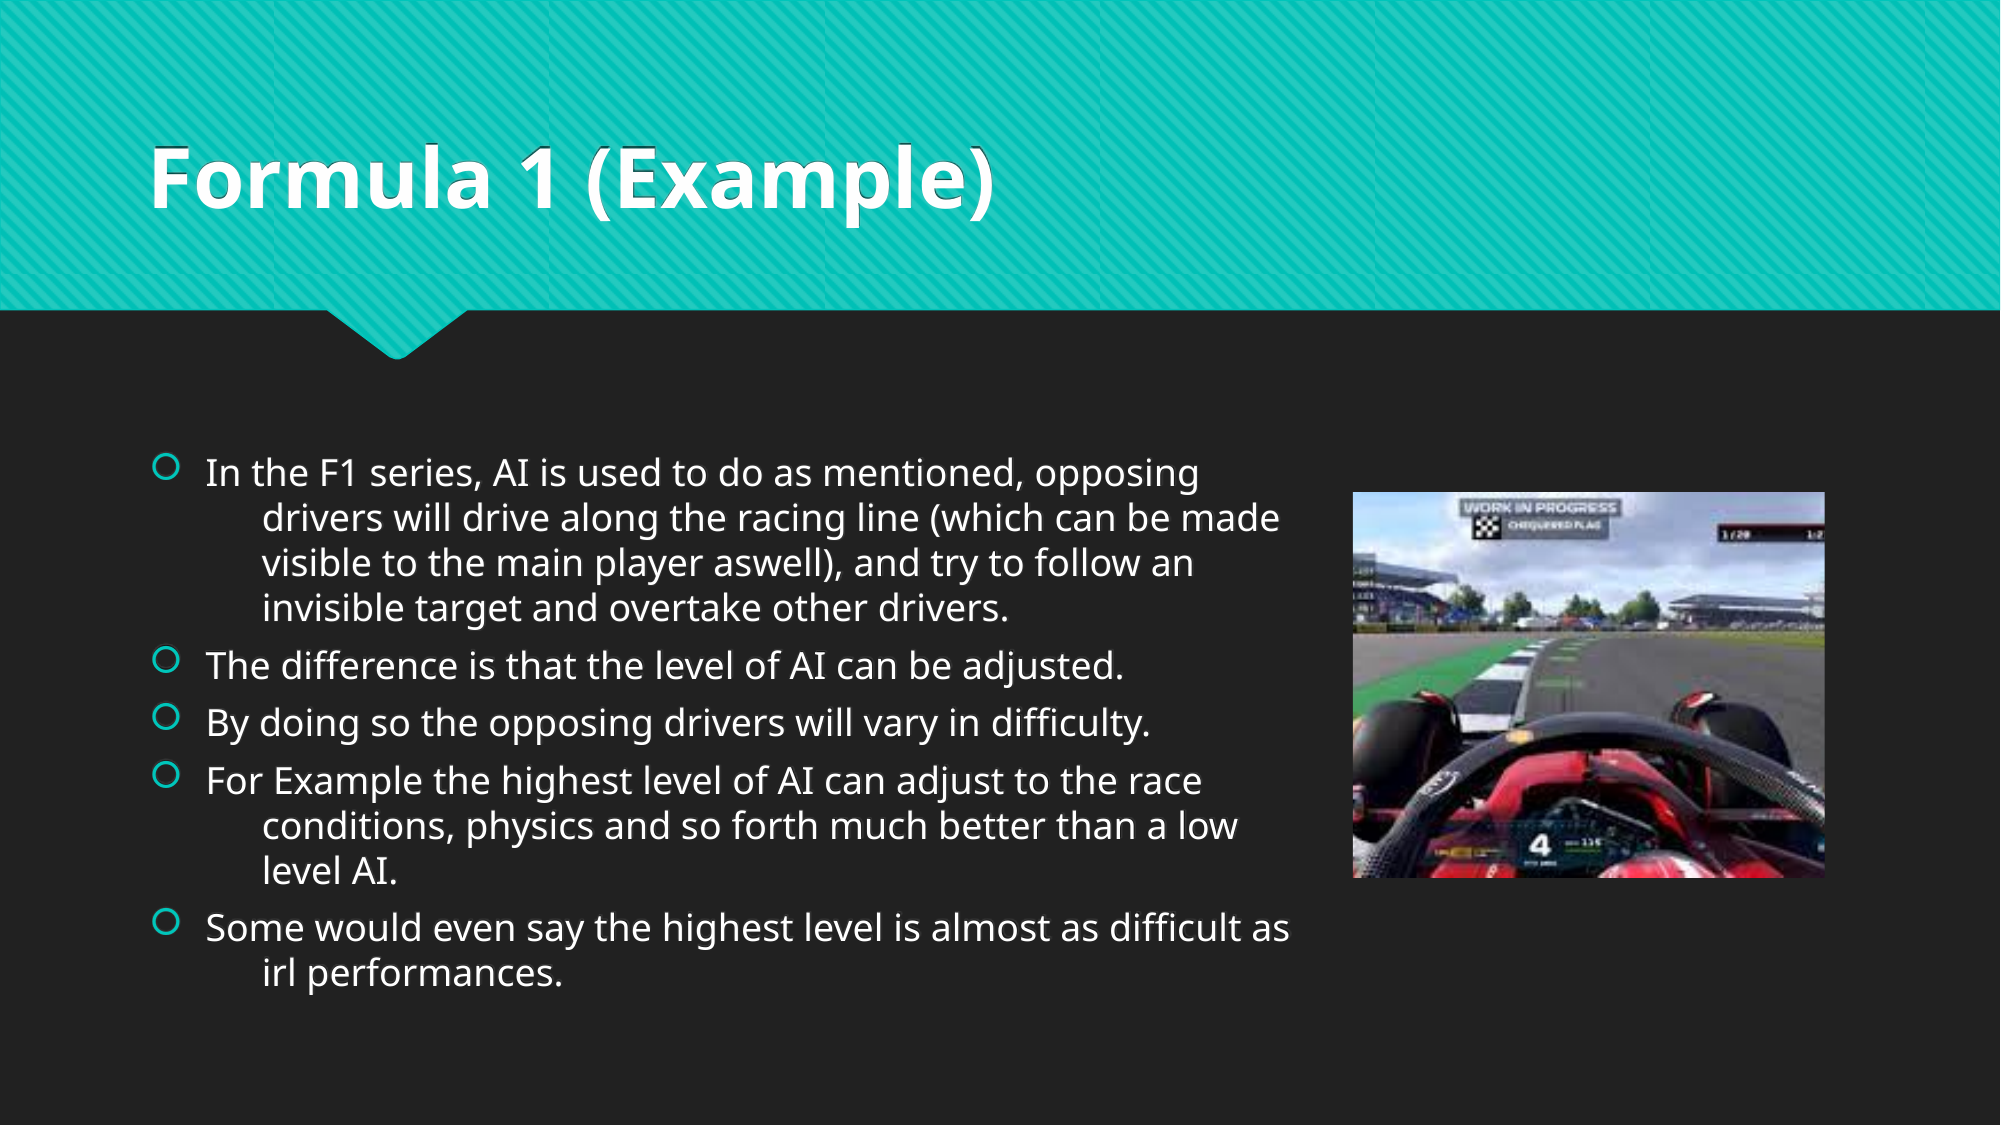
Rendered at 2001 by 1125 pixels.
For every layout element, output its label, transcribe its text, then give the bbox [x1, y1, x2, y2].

picture [1352, 492, 1825, 878]
list In the F1 series, AI is used to do as mentioned, opposing drivers will drive along the racing line (which can be made visible to the main player aswell), and try to follow an invisible target and overtake other drivers. The difference is that the level of AI can be adjusted. By doing so the opposing drivers will vary in difficulty. For Example the highest level of AI can adjust to the race conditions, physics and so forth much better than a low level AI. Some would even say the highest level is almost as difficult as irl performances. [134, 364, 1323, 1080]
title Formula 1 (Example) [132, 73, 1868, 233]
